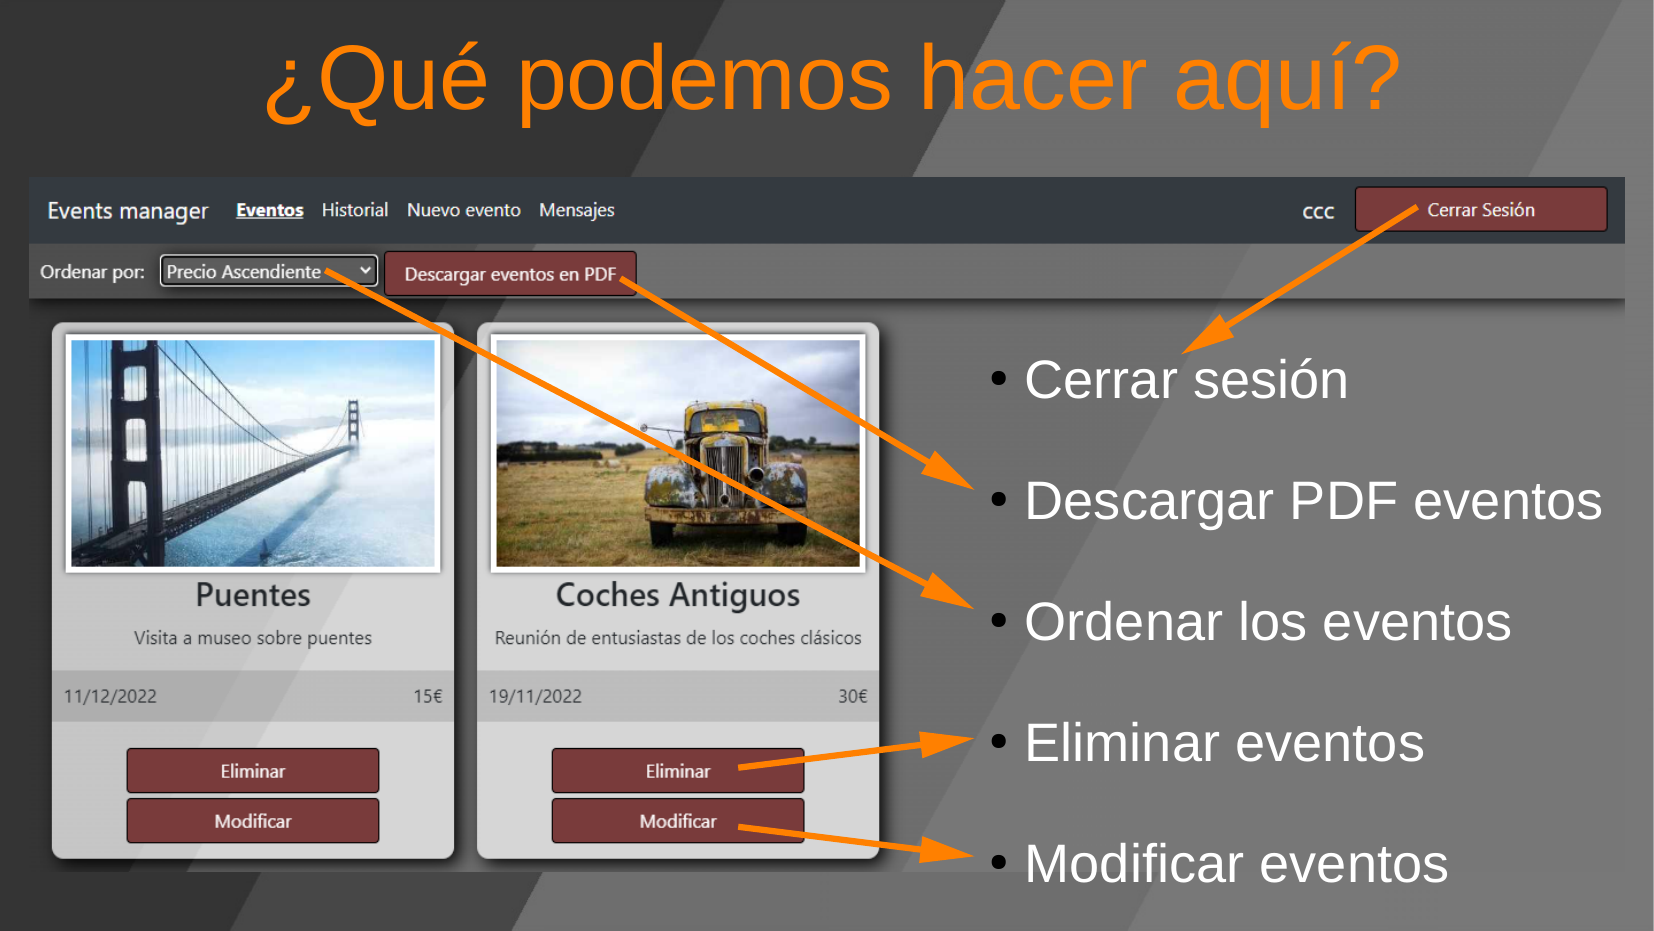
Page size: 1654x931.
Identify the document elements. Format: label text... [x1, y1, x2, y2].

picture [0, 0, 1654, 931]
title ¿Qué podemos hacer aquí? [88, 0, 1577, 156]
text_box Cerrar sesión Descargar PDF eventos Ordenar los eventos Eliminar eventos Modificar eventos [974, 342, 1654, 931]
